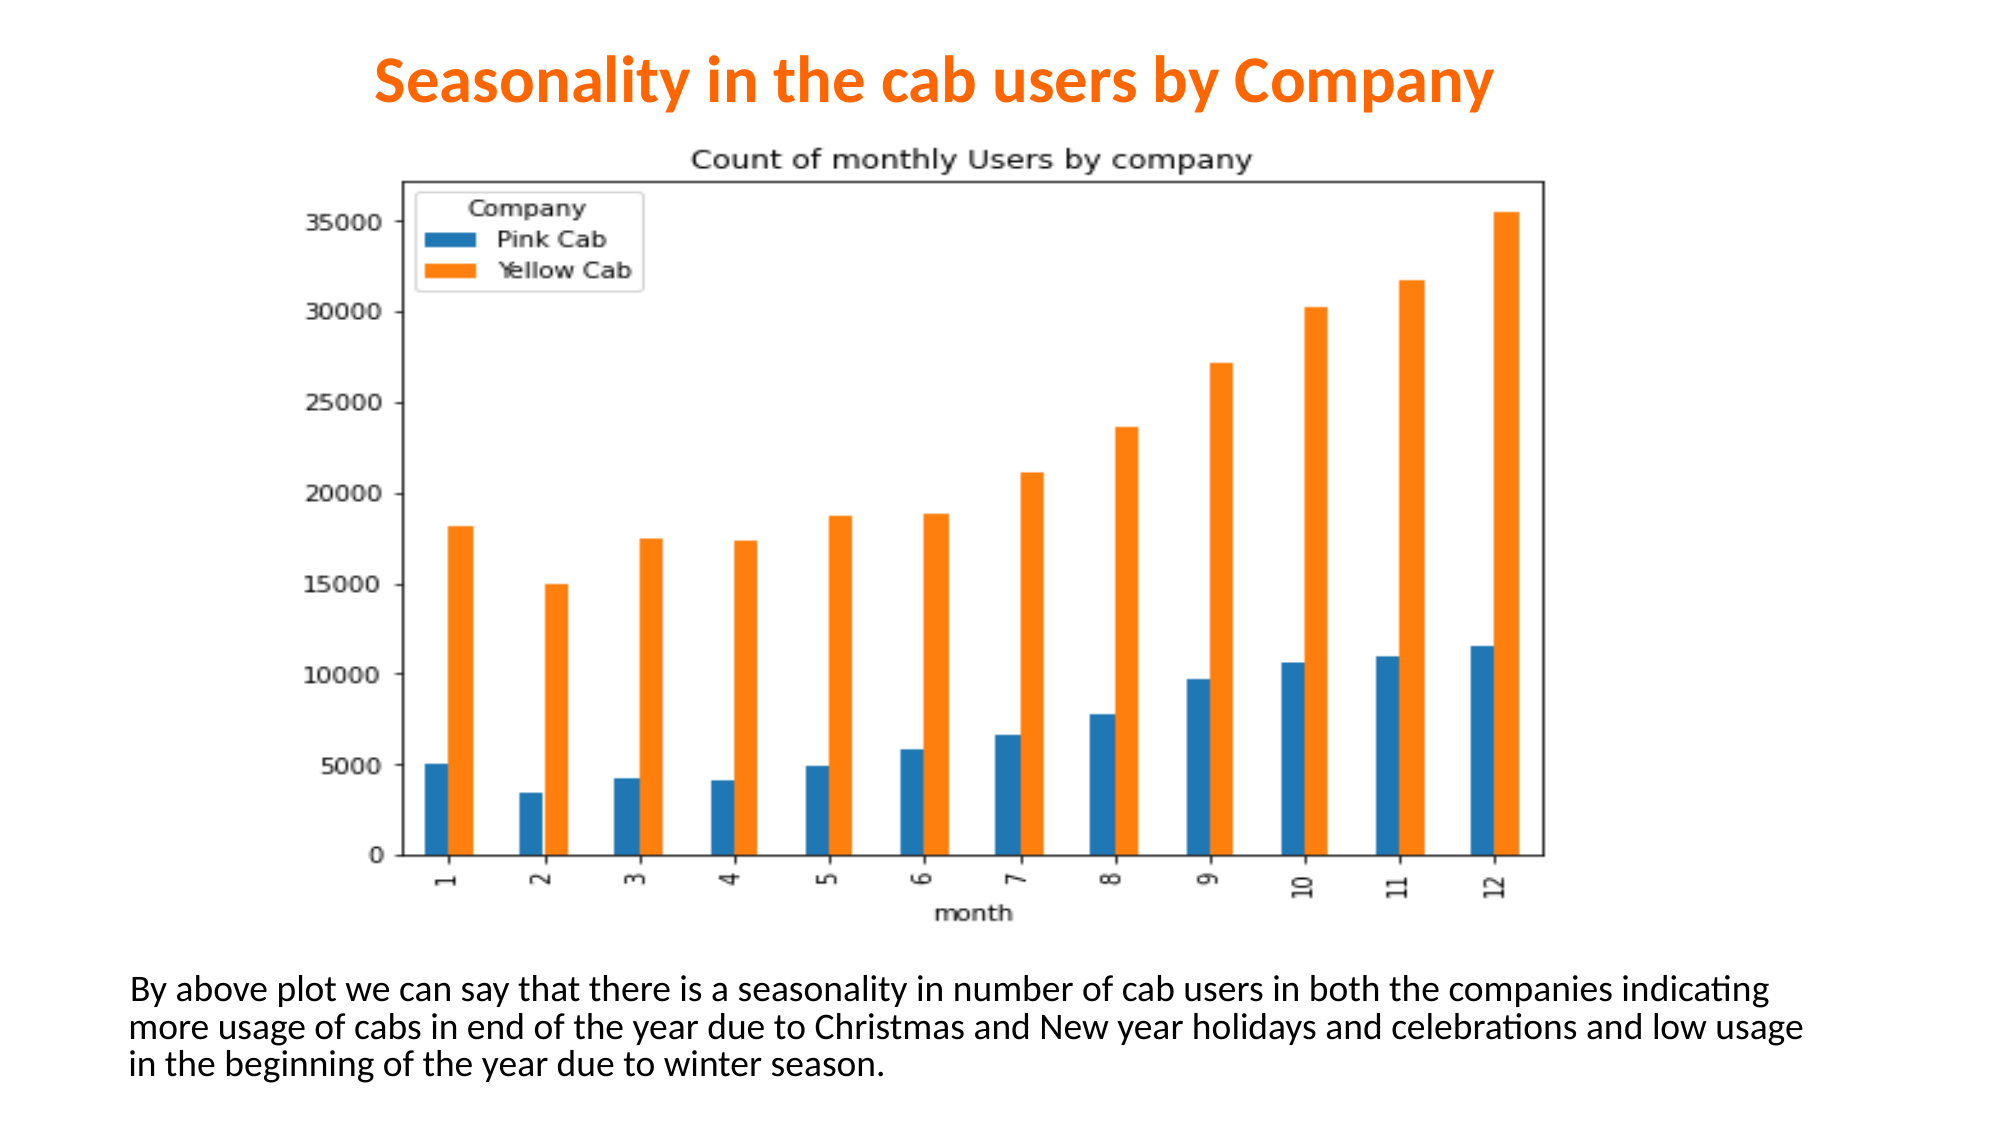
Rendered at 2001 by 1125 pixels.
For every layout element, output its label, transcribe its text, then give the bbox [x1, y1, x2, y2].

picture [285, 134, 1561, 940]
text_box By above plot we can say that there is a seasonality in number of cab users in both the companies indicating more usage of cabs in end of the year due to Christmas and New year holidays and celebrations and low usage in the beginning of the year due to winter season. [105, 960, 1822, 1113]
text_box Seasonality in the cab users by Company [360, 45, 1696, 150]
